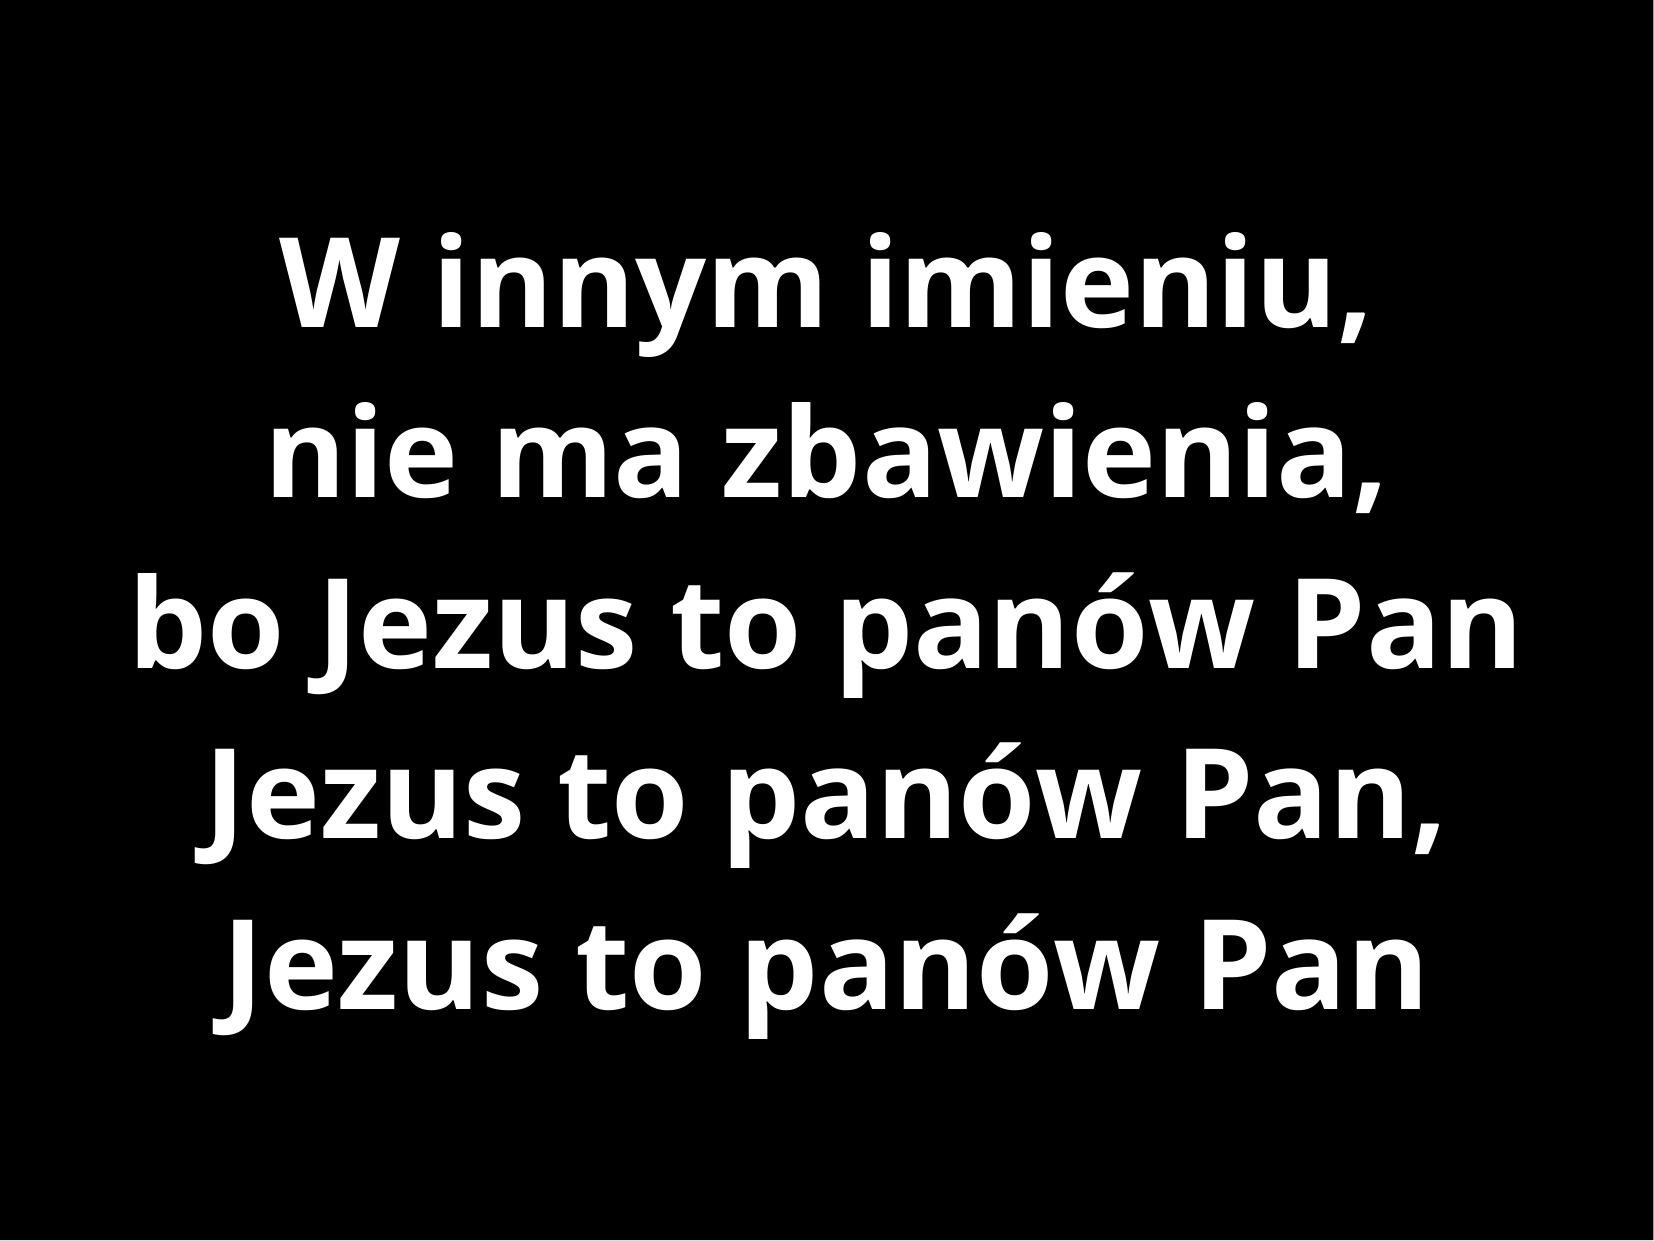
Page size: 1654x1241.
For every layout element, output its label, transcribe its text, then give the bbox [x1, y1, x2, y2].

title W innym imieniu, nie ma zbawienia, bo Jezus to panów Pan Jezus to panów Pan, Jezus to panów Pan [0, 0, 1654, 1241]
